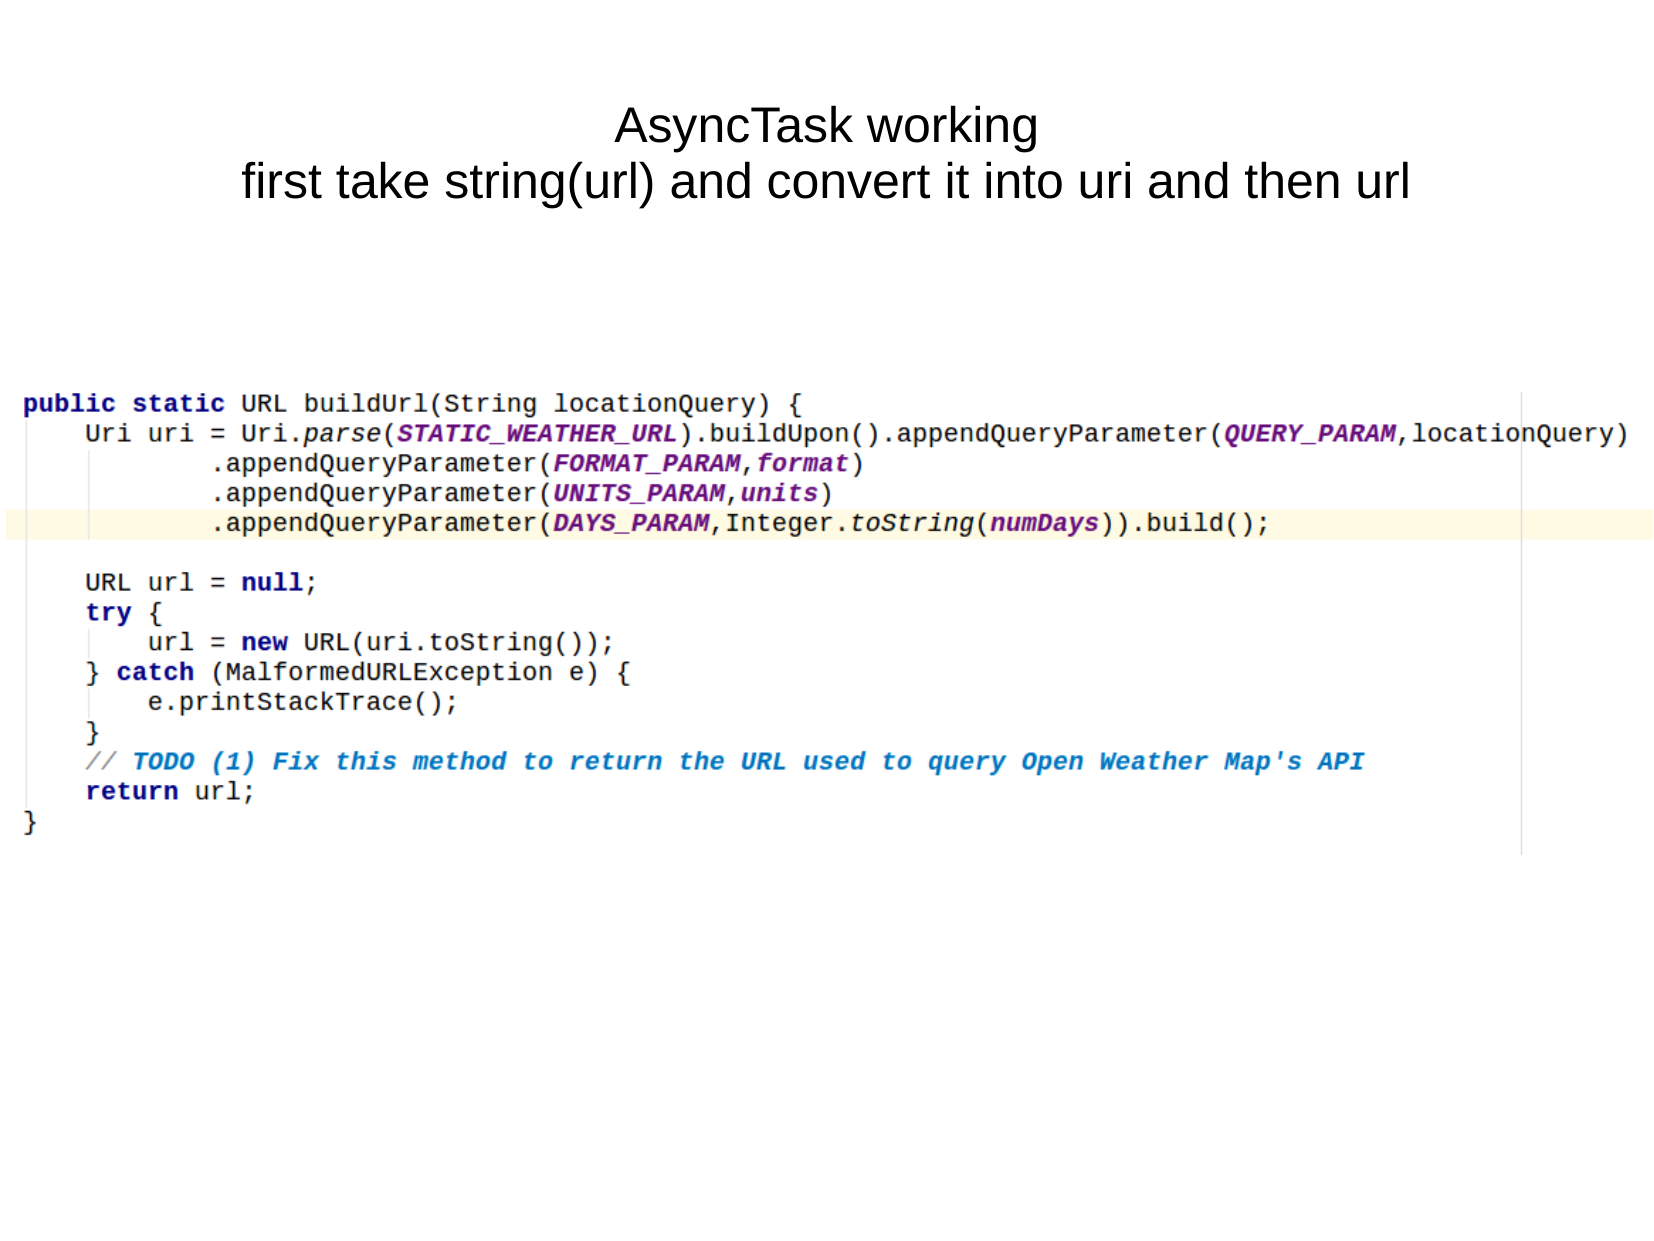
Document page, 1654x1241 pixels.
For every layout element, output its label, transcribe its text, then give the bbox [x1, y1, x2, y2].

picture [6, 392, 1654, 855]
title AsyncTask working first take string(url) and convert it into uri and then url [82, 49, 1571, 257]
